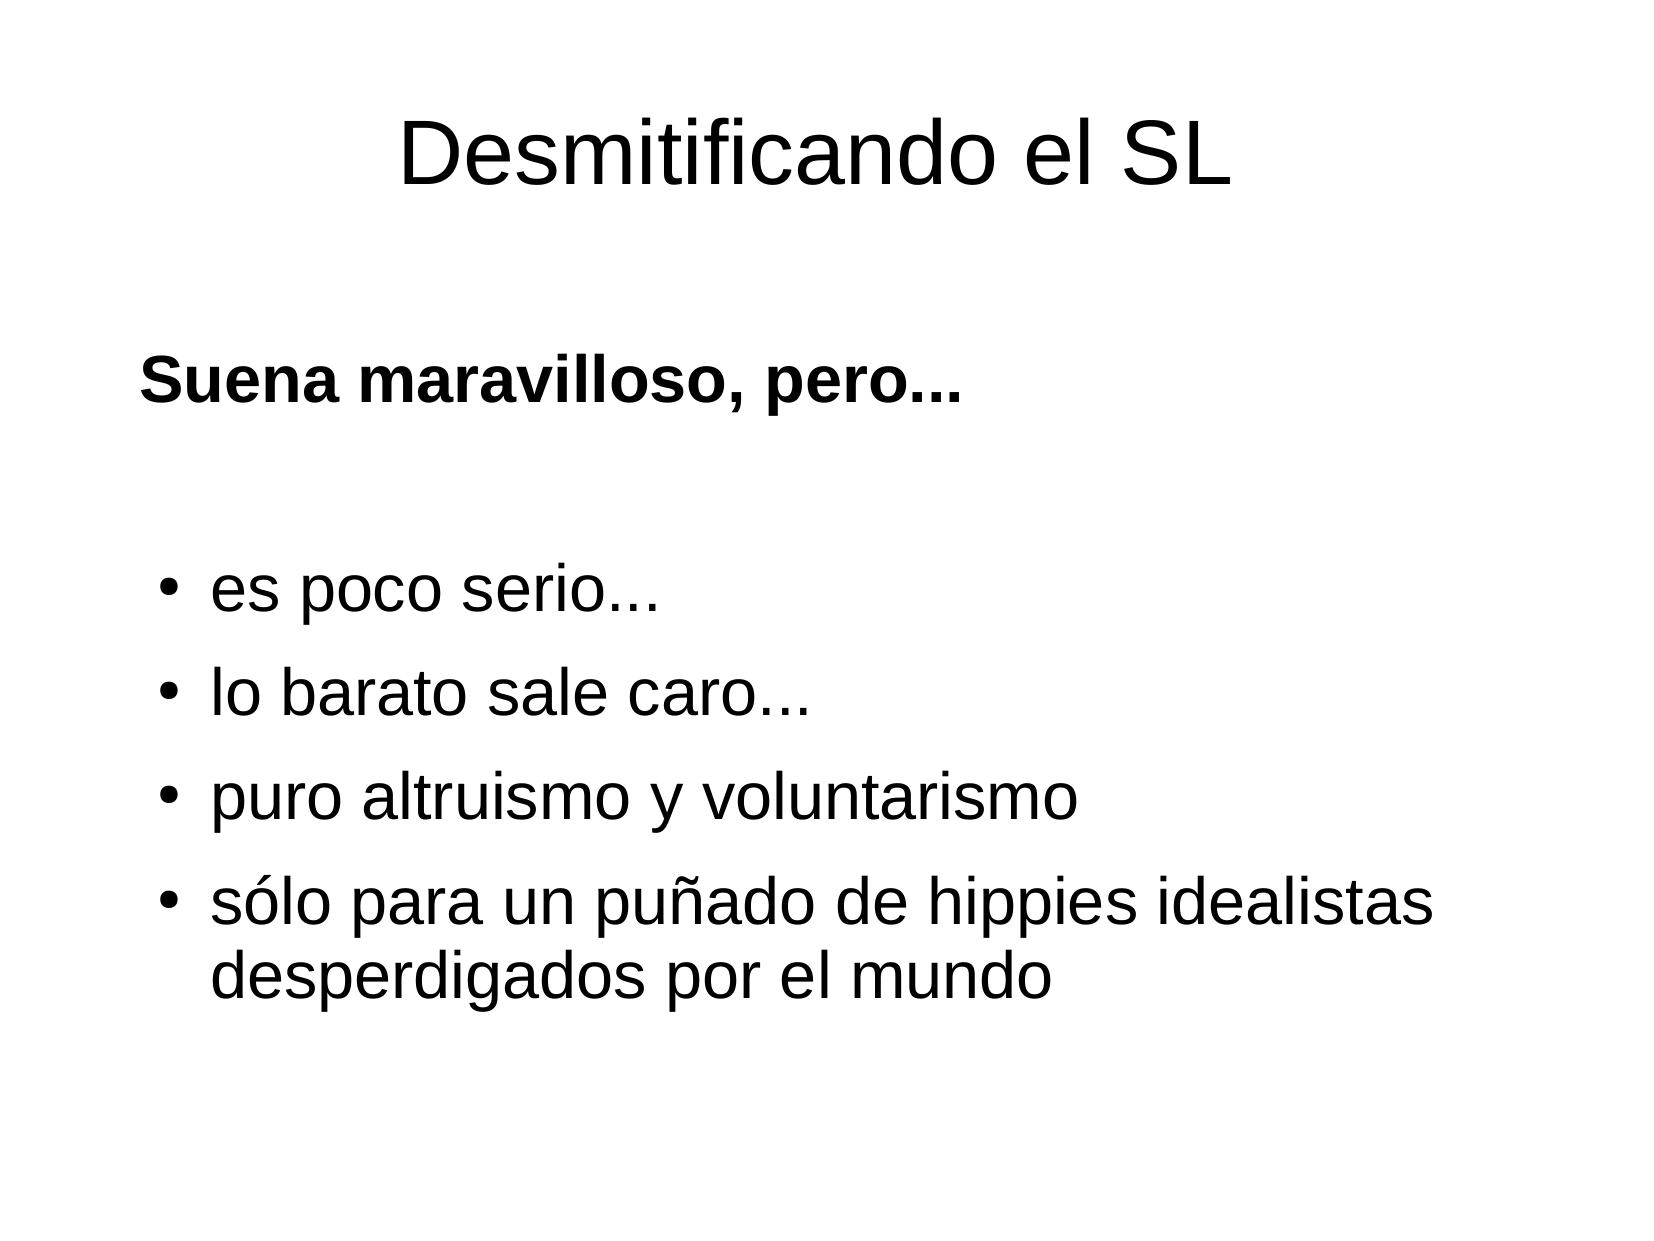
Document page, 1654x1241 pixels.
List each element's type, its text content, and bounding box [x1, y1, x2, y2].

title Desmitificando el SL [82, 0, 1571, 307]
list Suena maravilloso, pero... es poco serio... lo barato sale caro... puro altruismo y voluntarismo sólo para un puñado de hippies idealistas desperdigados por el mundo [139, 342, 1595, 1062]
